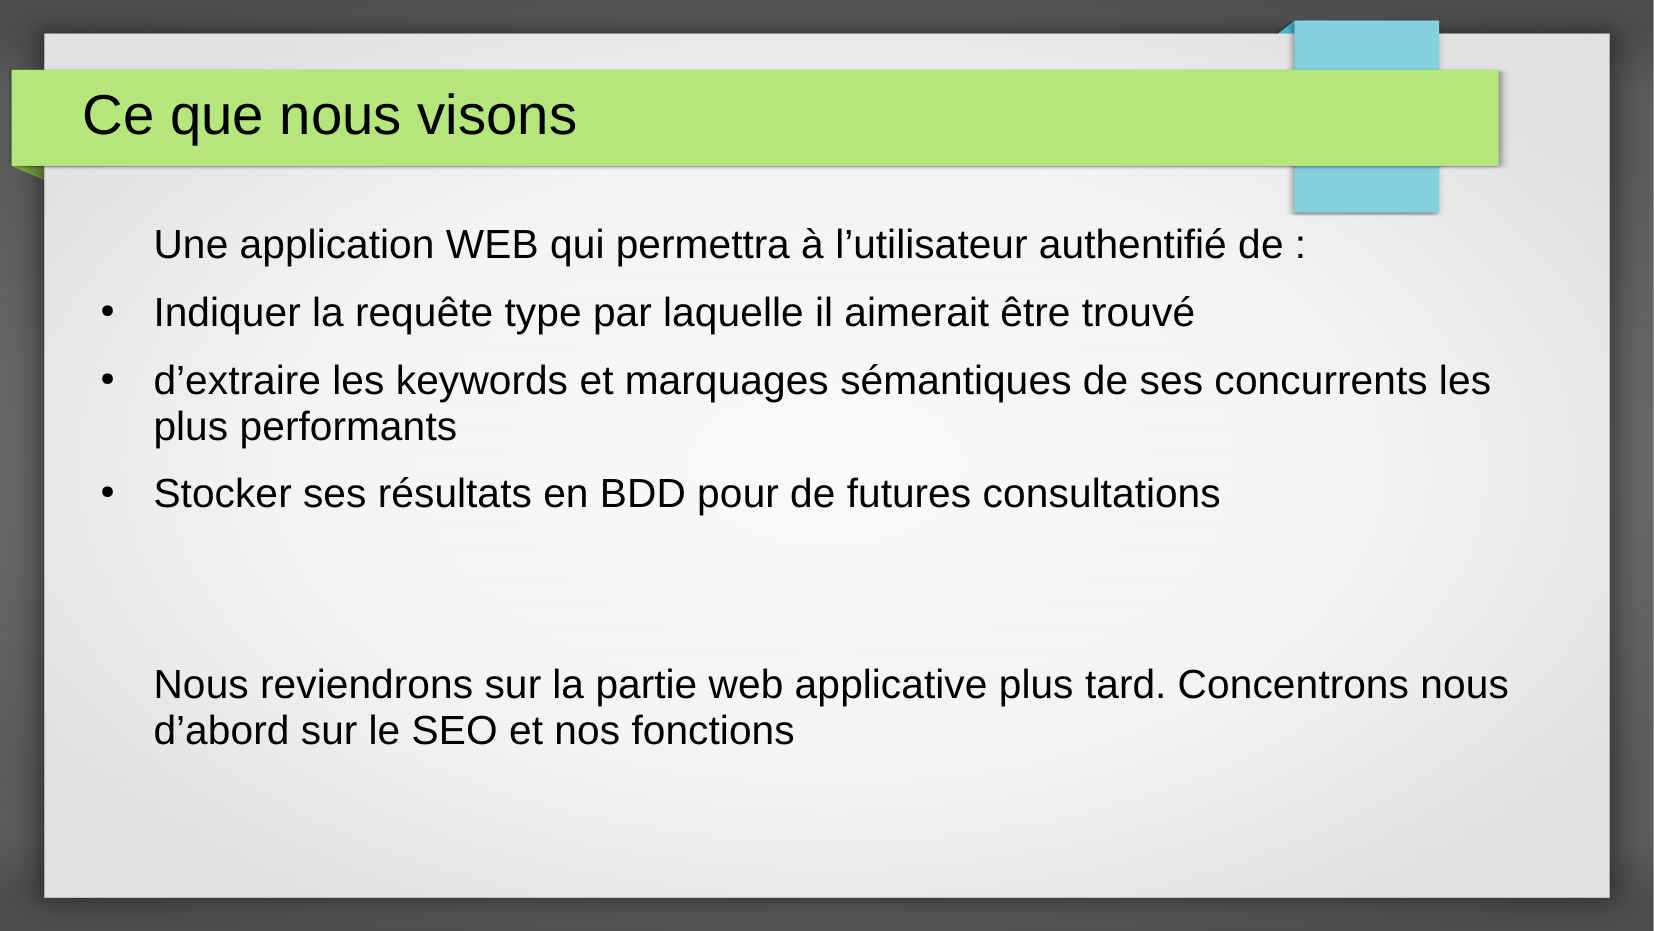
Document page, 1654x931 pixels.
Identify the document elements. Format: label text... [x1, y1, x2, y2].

picture [0, 0, 1654, 931]
list Une application WEB qui permettra à l’utilisateur authentifié de : Indiquer la requête type par laquelle il aimerait être trouvé d’extraire les keywords et marquages sémantiques de ses concurrents les plus performants Stocker ses résultats en BDD pour de futures consultations [82, 221, 1571, 579]
list Nous reviendrons sur la partie web applicative plus tard. Concentrons nous d’abord sur le SEO et nos fonctions [82, 661, 1571, 761]
title Ce que nous visons [82, 70, 1264, 160]
